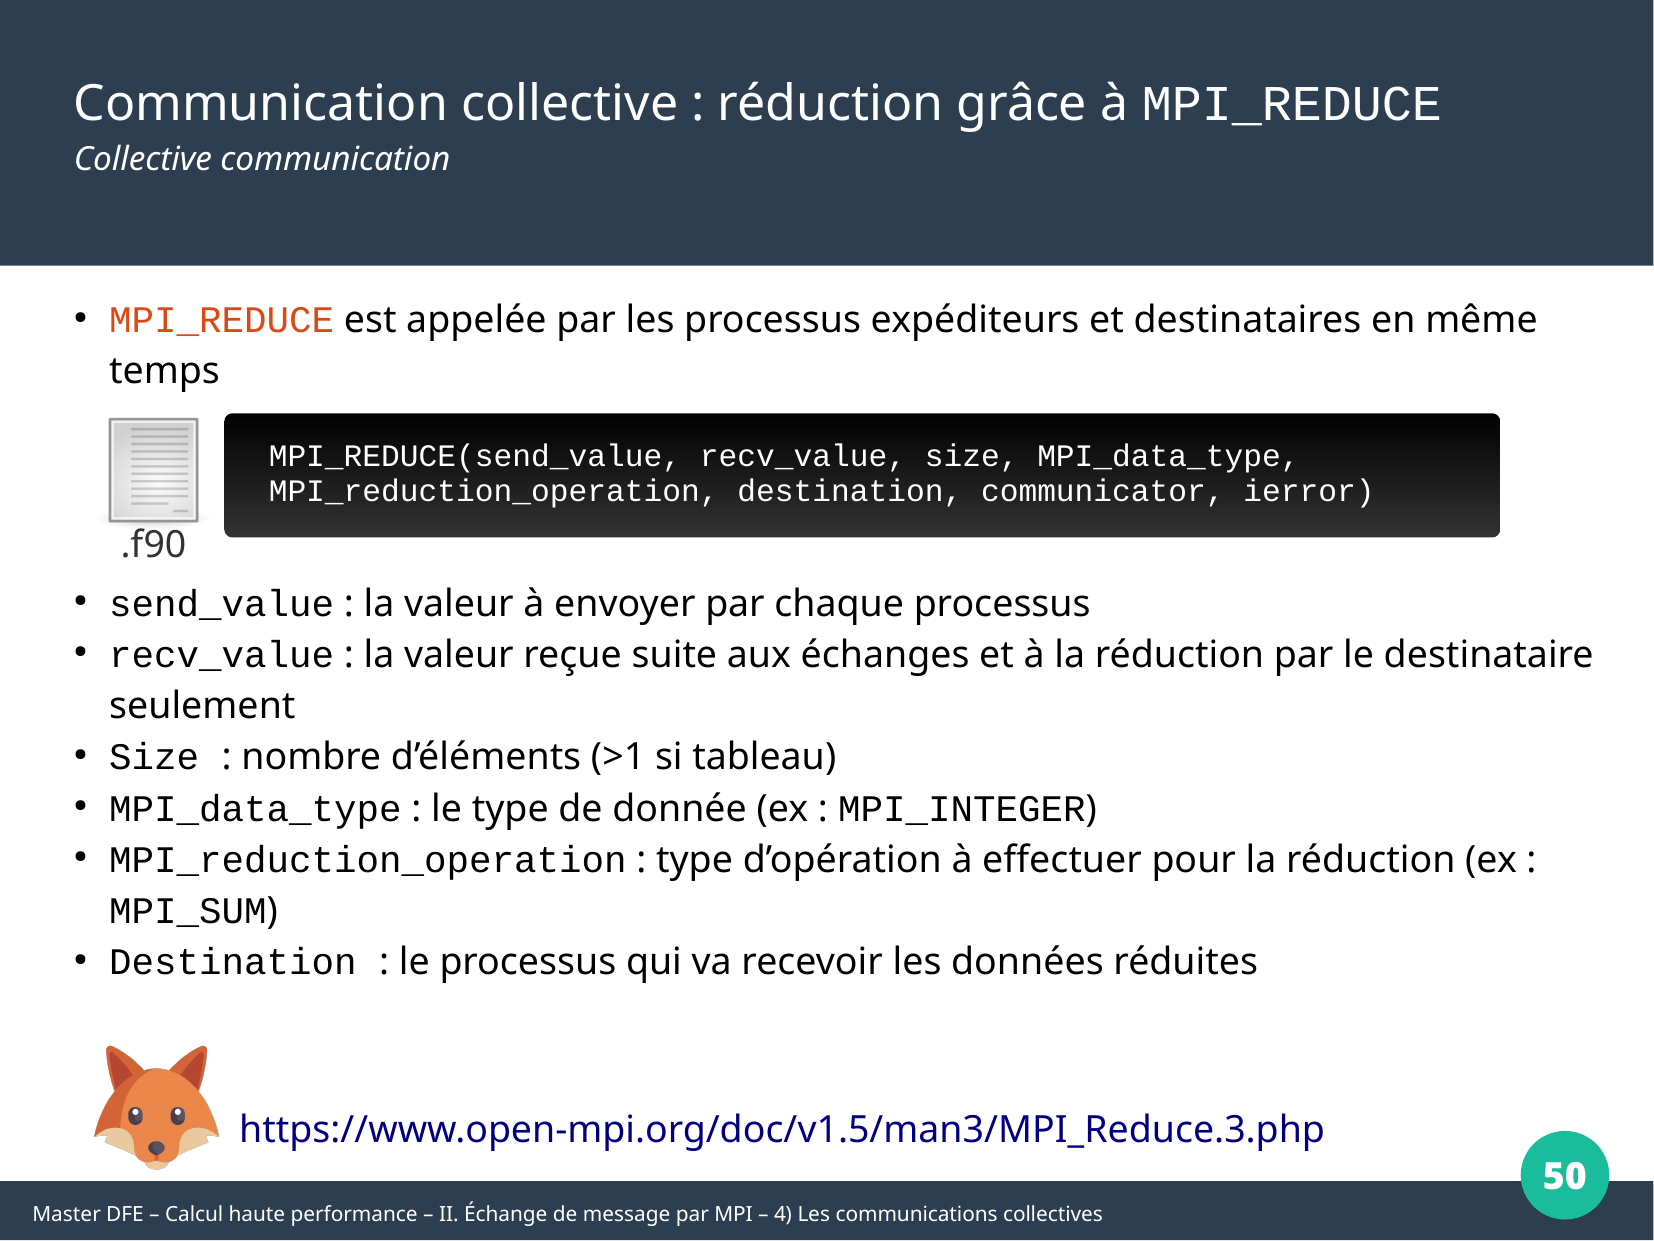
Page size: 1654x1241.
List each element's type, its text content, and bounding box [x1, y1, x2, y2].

text_box send_value : la valeur à envoyer par chaque processus recv_value : la valeur reçue suite aux échanges et à la réduction par le destinataire seulement Size : nombre d’éléments (>1 si tableau) MPI_data_type : le type de donnée (ex : MPI_INTEGER) MPI_reduction_operation : type d’opération à effectuer pour la réduction (ex : MPI_SUM) Destination : le processus qui va recevoir les données réduites [59, 568, 1619, 998]
text_box .f90 [76, 510, 231, 576]
text_box MPI_REDUCE(send_value, recv_value, size, MPI_data_type, MPI_reduction_operation, destination, communicator, ierror) [253, 432, 1465, 532]
text_box MPI_REDUCE est appelée par les processus expéditeurs et destinataires en même temps [59, 285, 1619, 355]
text_box https://www.open-mpi.org/doc/v1.5/man3/MPI_Reduce.3.php [224, 1094, 1489, 1164]
text_box Master DFE – Calcul haute performance – II. Échange de message par MPI – 4) Les communications collectives [17, 1191, 1436, 1235]
text_box [224, 413, 1501, 538]
picture [94, 413, 213, 510]
text_box Communication collective : réduction grâce à MPI_REDUCE Collective communication [59, 59, 1619, 254]
picture [94, 1045, 219, 1170]
